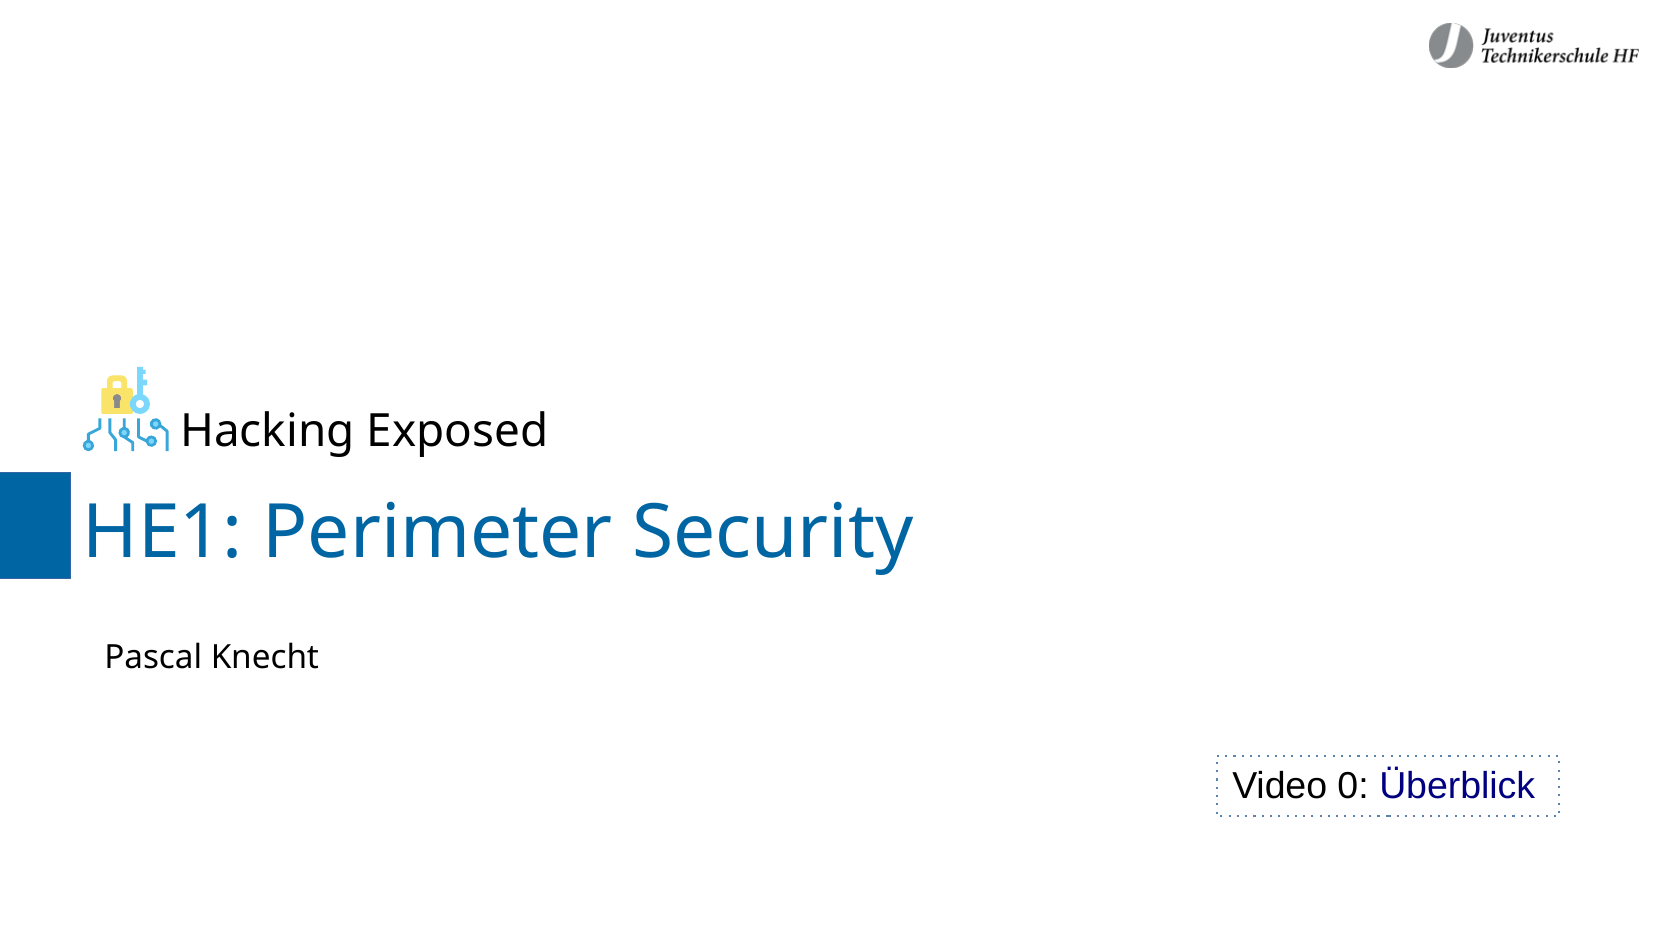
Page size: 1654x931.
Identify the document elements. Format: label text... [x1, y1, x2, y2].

picture [1429, 23, 1639, 68]
title HE1: Perimeter Security [82, 450, 1571, 606]
text_box Video 0: Überblick [1216, 756, 1560, 816]
